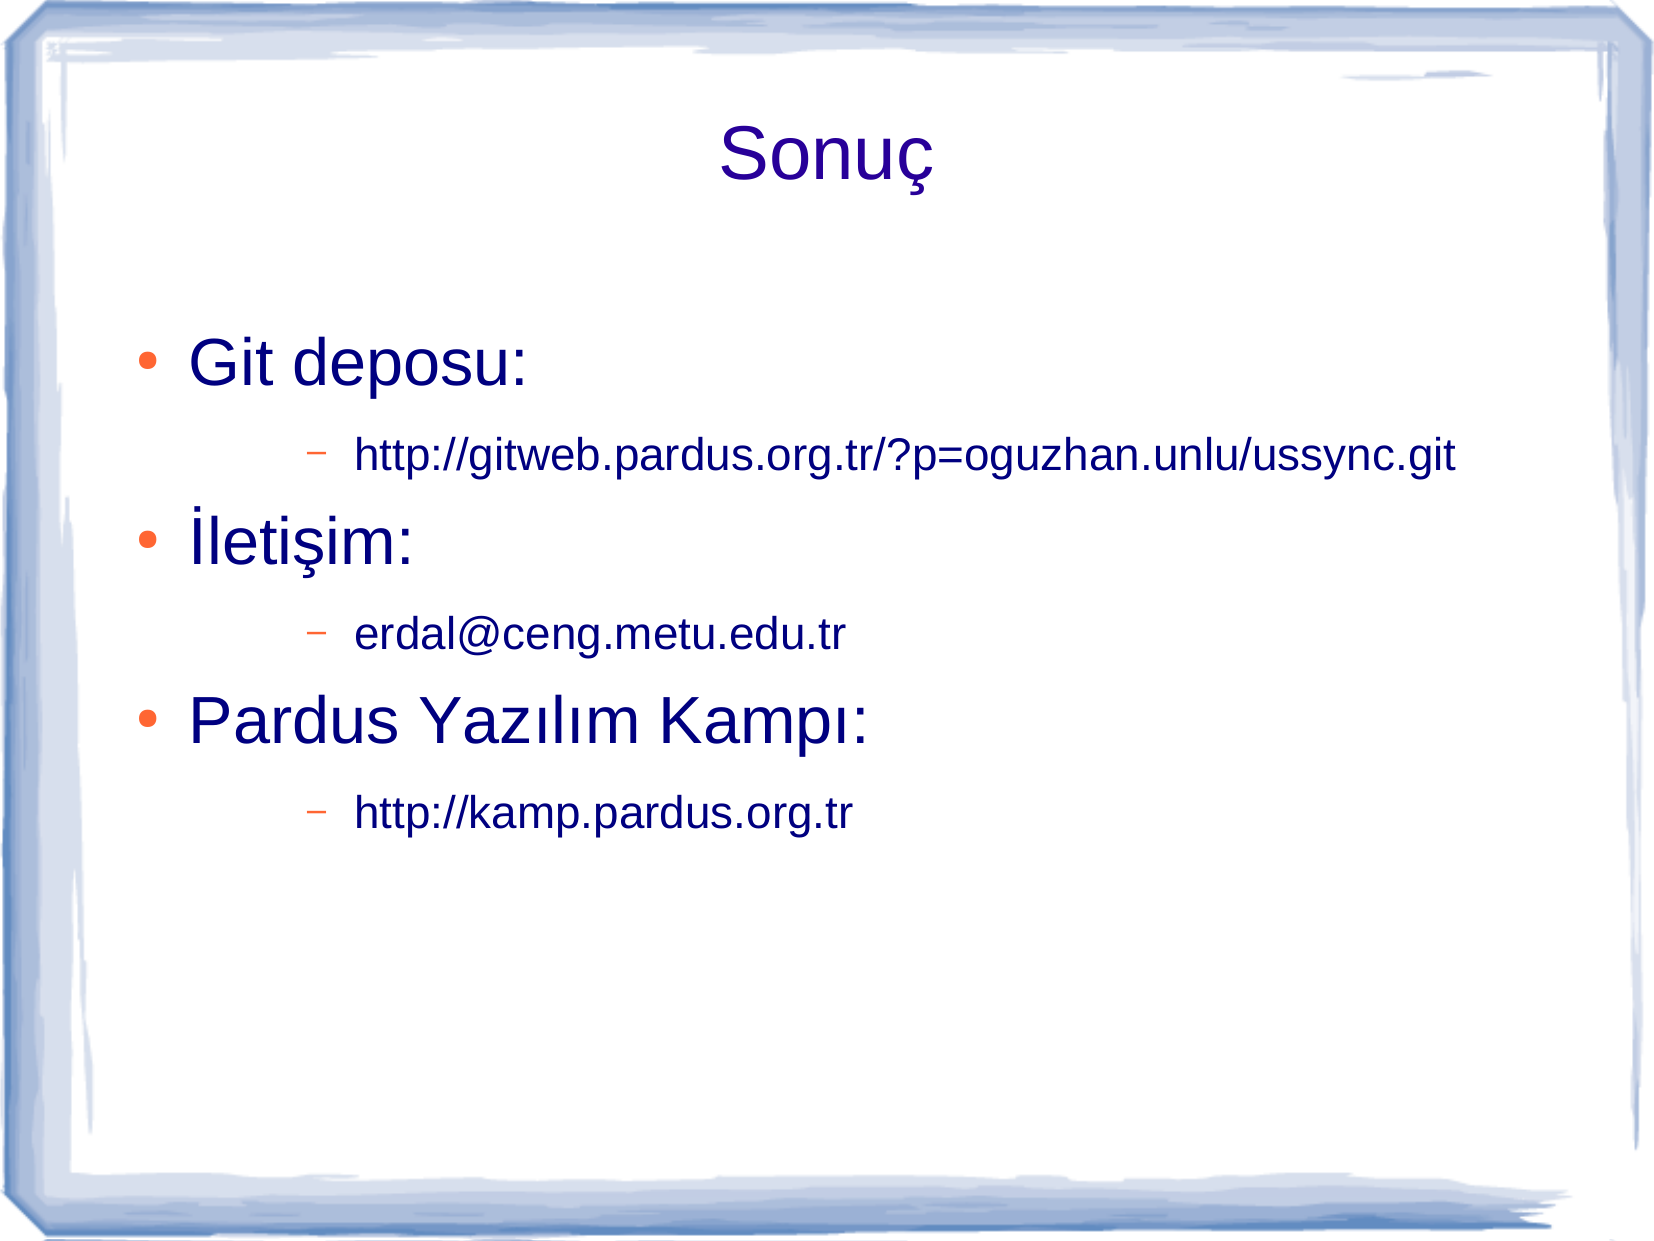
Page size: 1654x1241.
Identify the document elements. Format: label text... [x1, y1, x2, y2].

title Sonuç [82, 49, 1571, 257]
list Git deposu: http://gitweb.pardus.org.tr/?p=oguzhan.unlu/ussync.git İletişim: erdal@ceng.metu.edu.tr Pardus Yazılım Kampı: http://kamp.pardus.org.tr [118, 324, 1571, 1045]
picture [0, 0, 1654, 1241]
